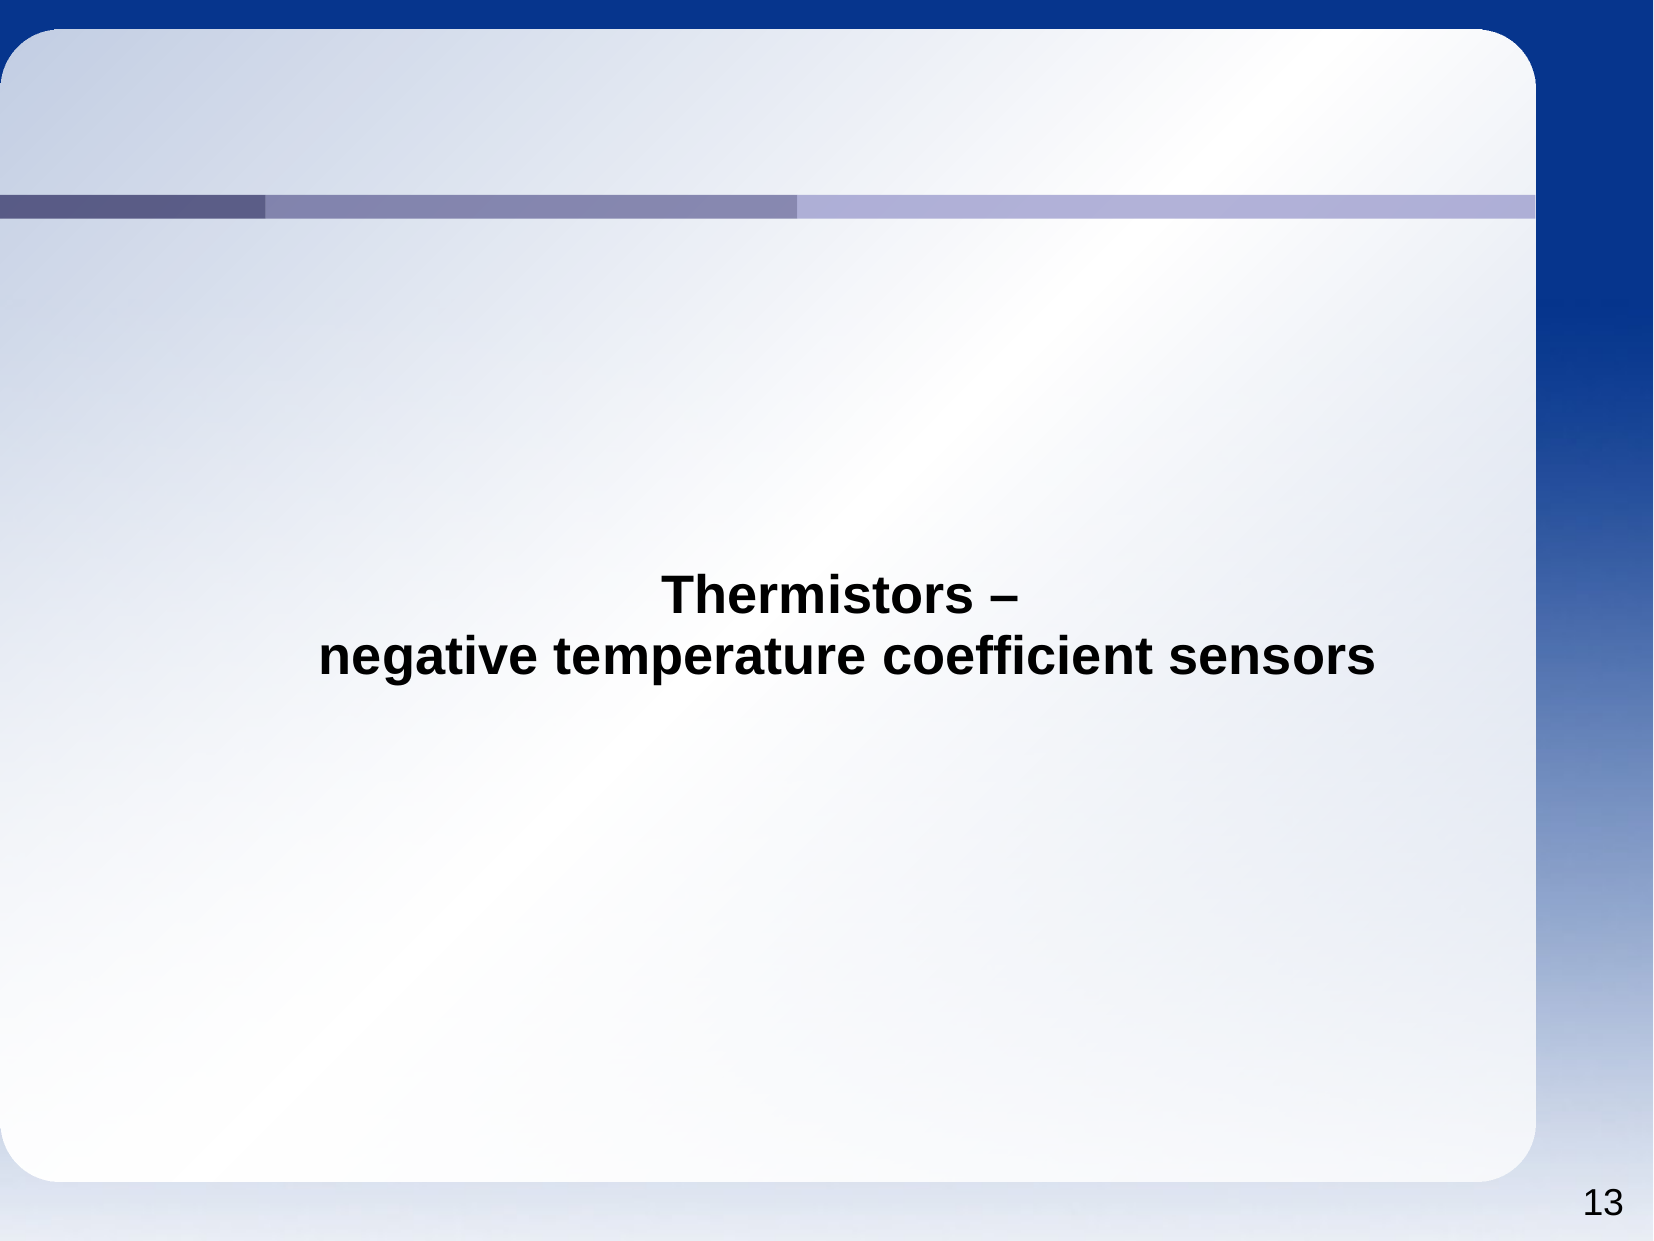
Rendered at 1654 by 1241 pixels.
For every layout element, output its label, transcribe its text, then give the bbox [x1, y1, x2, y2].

picture [0, 0, 1654, 1241]
title Thermistors – negative temperature coefficient sensors [318, 512, 1379, 739]
